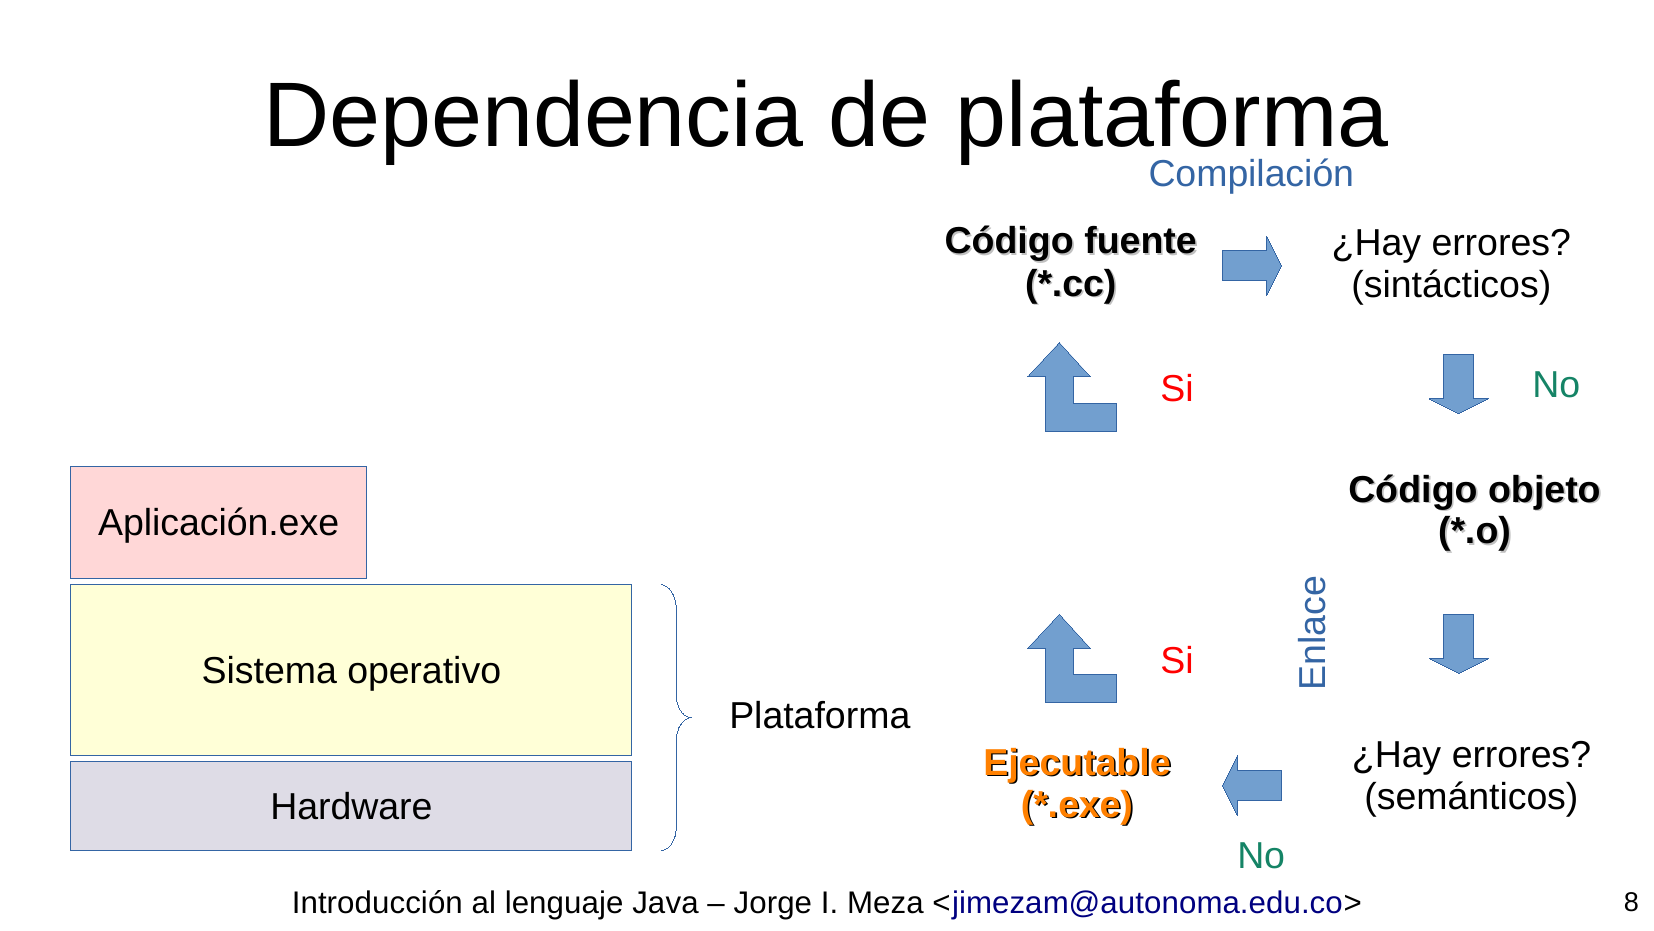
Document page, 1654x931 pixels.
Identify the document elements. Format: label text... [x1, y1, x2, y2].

text_box Sistema operativo [70, 584, 632, 756]
text_box Si [1145, 360, 1209, 418]
text_box [1222, 236, 1282, 296]
text_box [1429, 354, 1489, 414]
text_box [1429, 614, 1489, 674]
text_box Plataforma [714, 687, 926, 745]
text_box Aplicación.exe [70, 466, 367, 579]
title Dependencia de plataforma [82, 37, 1571, 193]
text_box No [1517, 356, 1596, 414]
text_box Compilación [1133, 145, 1370, 203]
text_box No [1222, 826, 1300, 884]
text_box Código fuente (*.cc) [929, 212, 1212, 312]
text_box [1027, 342, 1117, 432]
text_box Hardware [70, 761, 632, 851]
text_box Si [1145, 631, 1209, 689]
text_box [1027, 614, 1117, 703]
text_box Ejecutable (*.exe) [968, 733, 1186, 833]
text_box [1222, 755, 1282, 816]
text_box Código objeto (*.o) [1333, 460, 1616, 560]
text_box ¿Hay errores? (sintácticos) [1316, 214, 1587, 313]
text_box ¿Hay errores? (semánticos) [1337, 726, 1607, 826]
text_box Enlace [1283, 561, 1341, 706]
